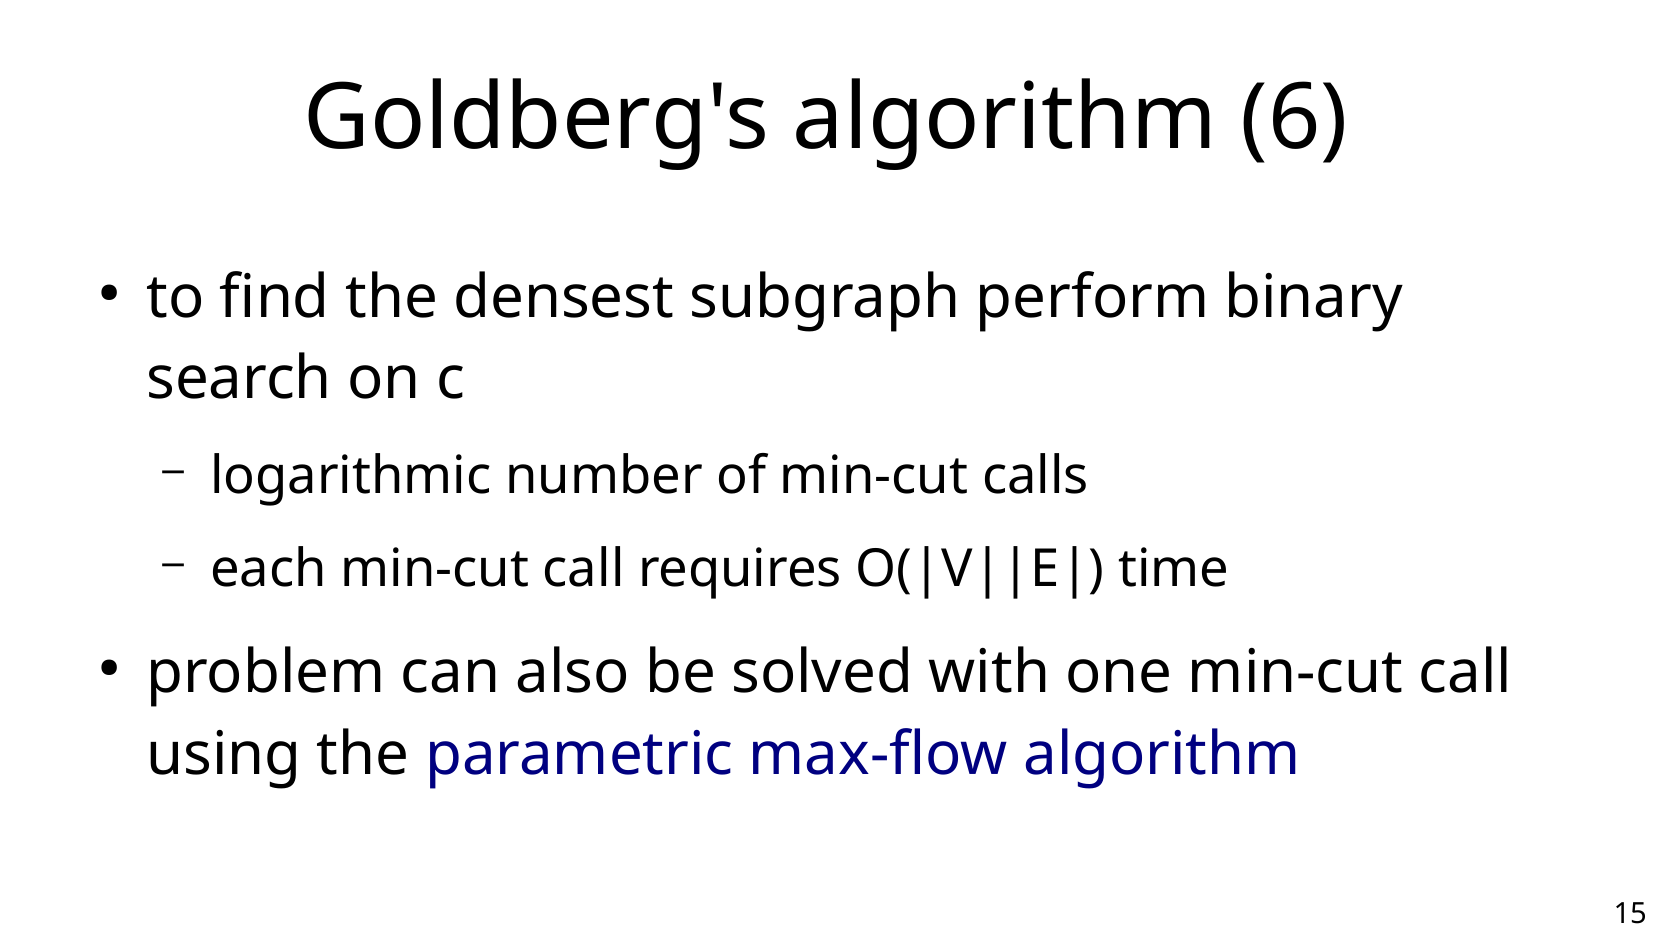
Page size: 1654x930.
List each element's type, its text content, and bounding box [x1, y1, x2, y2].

list to find the densest subgraph perform binary search on c logarithmic number of min-cut calls each min-cut call requires O(|V||E|) time problem can also be solved with one min-cut call using the parametric max-flow algorithm [82, 252, 1571, 793]
title Goldberg's algorithm (6) [82, 1, 1571, 225]
